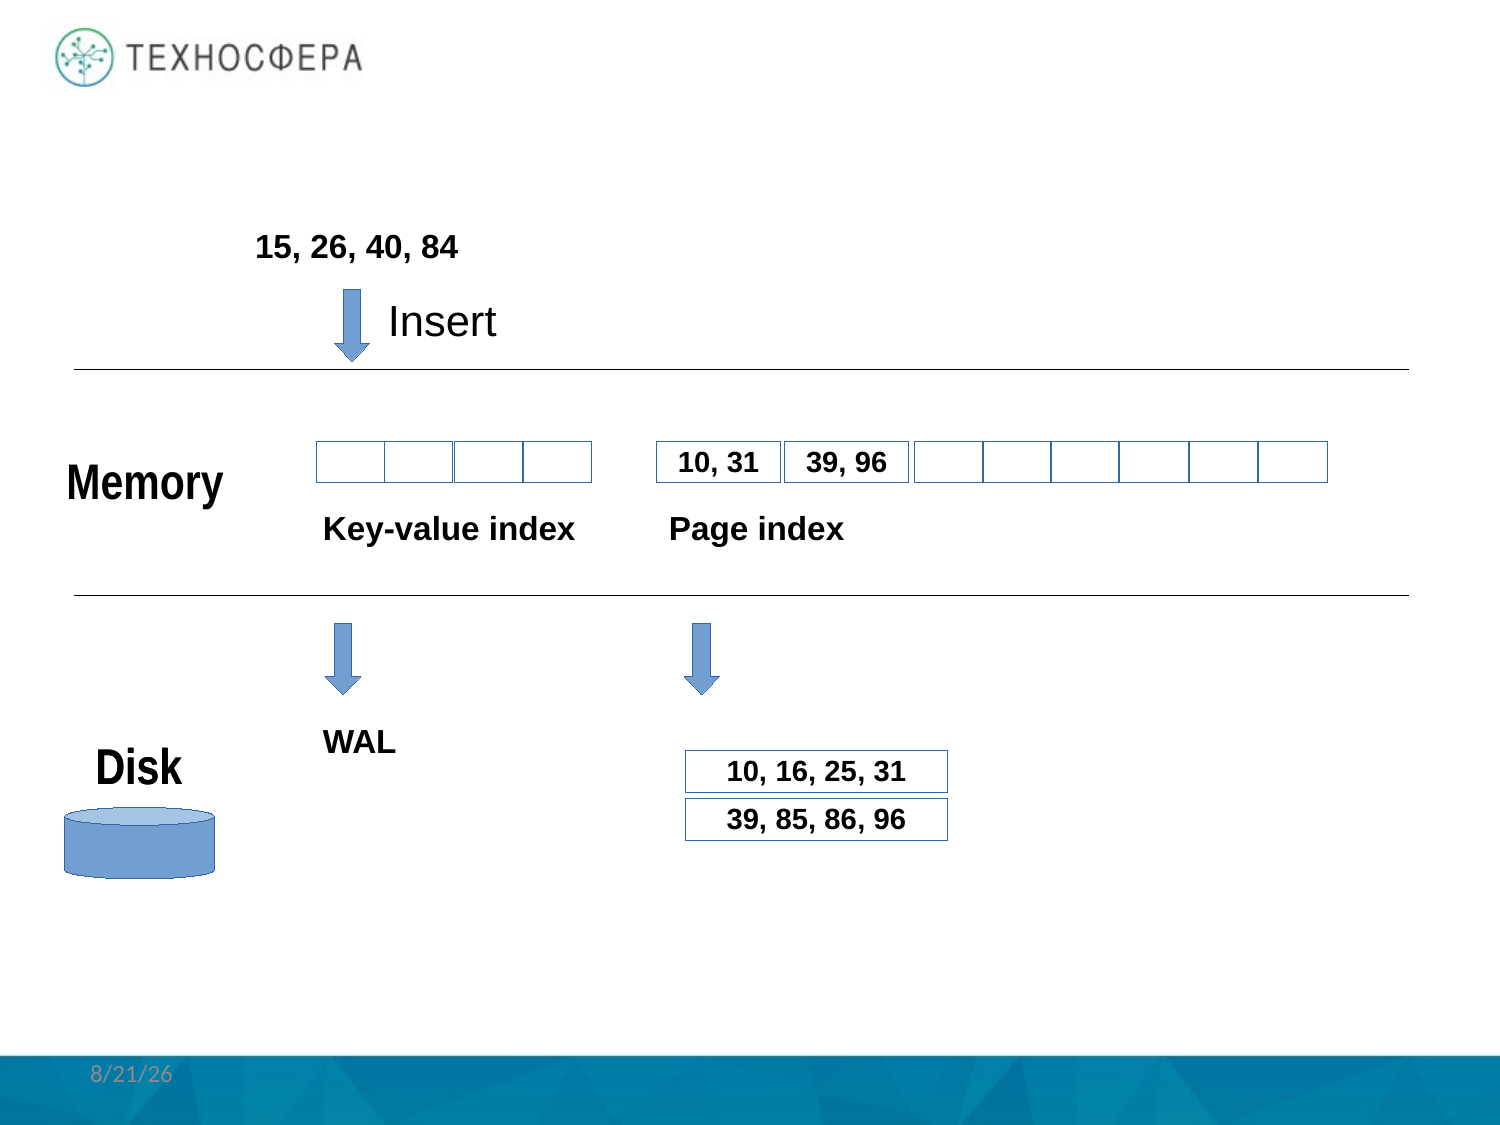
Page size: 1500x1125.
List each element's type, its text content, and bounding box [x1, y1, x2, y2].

text_box 15, 26, 40, 84 [240, 221, 474, 282]
picture [0, 0, 1500, 1057]
text_box [64, 817, 215, 879]
text_box [684, 623, 720, 695]
text_box 39, 85, 86, 96 [685, 798, 948, 841]
text_box Key-value index [308, 503, 602, 564]
text_box Insert [373, 289, 512, 356]
text_box Page index [654, 503, 948, 564]
text_box [334, 289, 370, 362]
text_box 10, 16, 25, 31 [685, 750, 948, 793]
text_box 39, 96 [784, 441, 909, 483]
text_box Disk [80, 730, 244, 814]
text_box WAL [308, 715, 456, 777]
text_box Memory [51, 444, 293, 529]
text_box 2 [64, 810, 215, 826]
text_box 10, 31 [656, 441, 781, 483]
text_box [325, 623, 361, 695]
